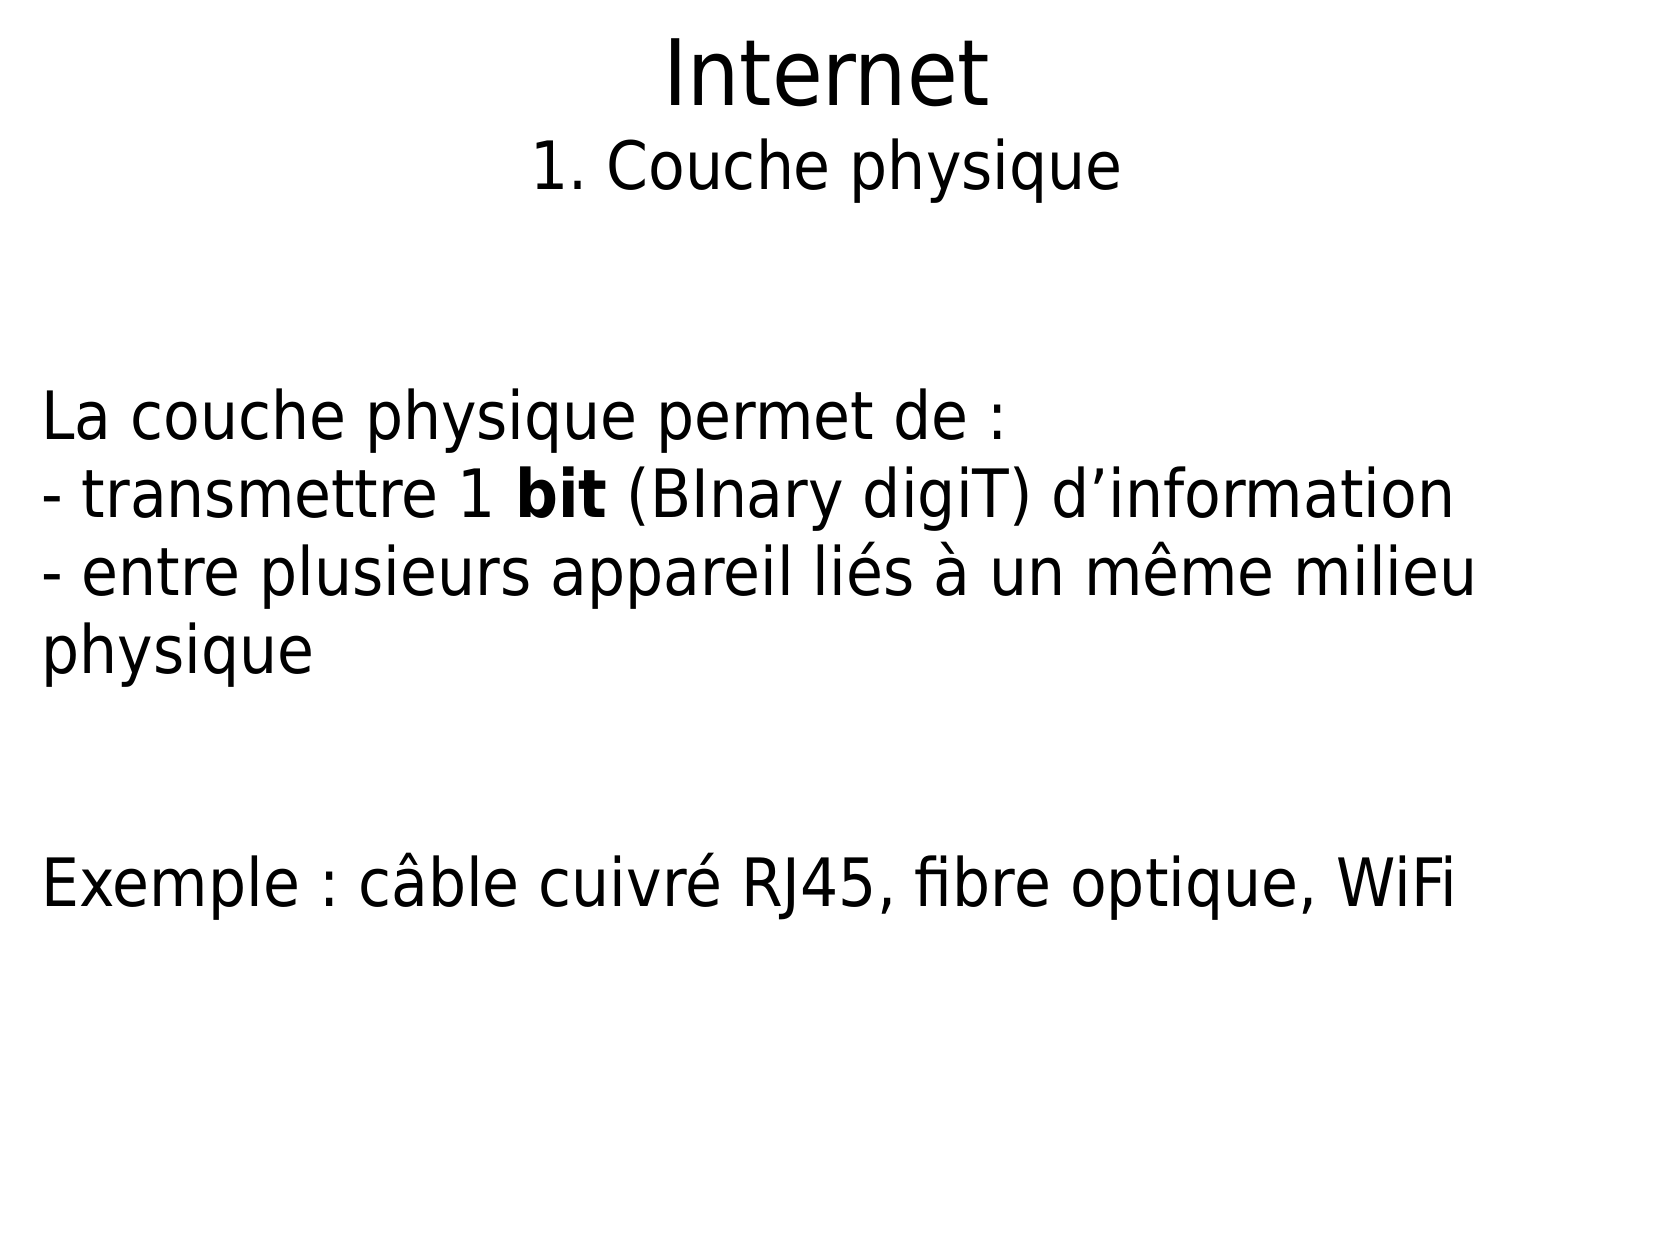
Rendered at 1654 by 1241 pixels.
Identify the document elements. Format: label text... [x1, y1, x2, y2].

title La couche physique permet de : - transmettre 1 bit (BInary digiT) d’information - entre plusieurs appareil liés à un même milieu physique Exemple : câble cuivré RJ45, fibre optique, WiFi [41, 222, 1613, 1183]
title Internet 1. Couche physique [41, 12, 1613, 214]
